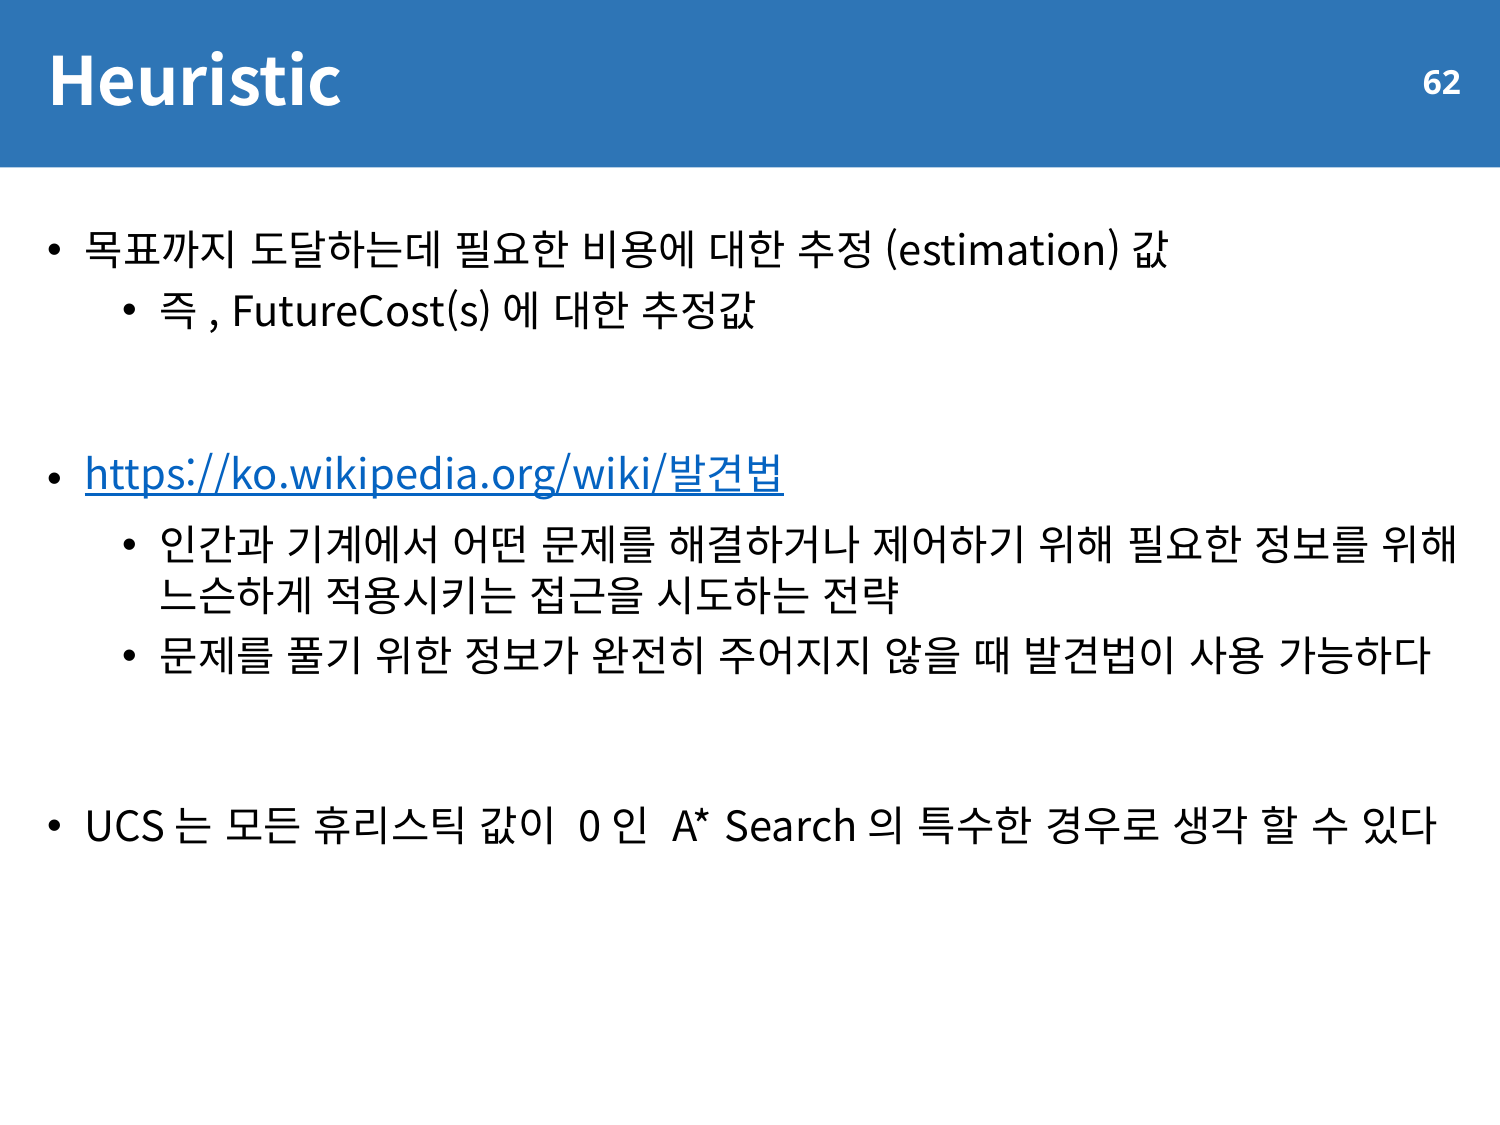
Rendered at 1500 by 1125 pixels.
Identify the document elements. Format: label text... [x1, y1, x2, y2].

title Heuristic [32, 20, 1476, 148]
slide_number <number> [1273, 53, 1476, 114]
list 목표까지 도달하는데 필요한 비용에 대한 추정(estimation)값 즉, FutureCost(s)에 대한 추정값 https://ko.wikipedia.org/wiki/발견법 인간과 기계에서 어떤 문제를 해결하거나 제어하기 위해 필요한 정보를 위해 느슨하게 적용시키는 접근을 시도하는 전략 문제를 풀기 위한 정보가 완전히 주어지지 않을 때 발견법이 사용 가능하다 UCS는 모든 휴리스틱 값이 0인 A* Search의 특수한 경우로 생각 할 수 있다 [32, 206, 1476, 1100]
